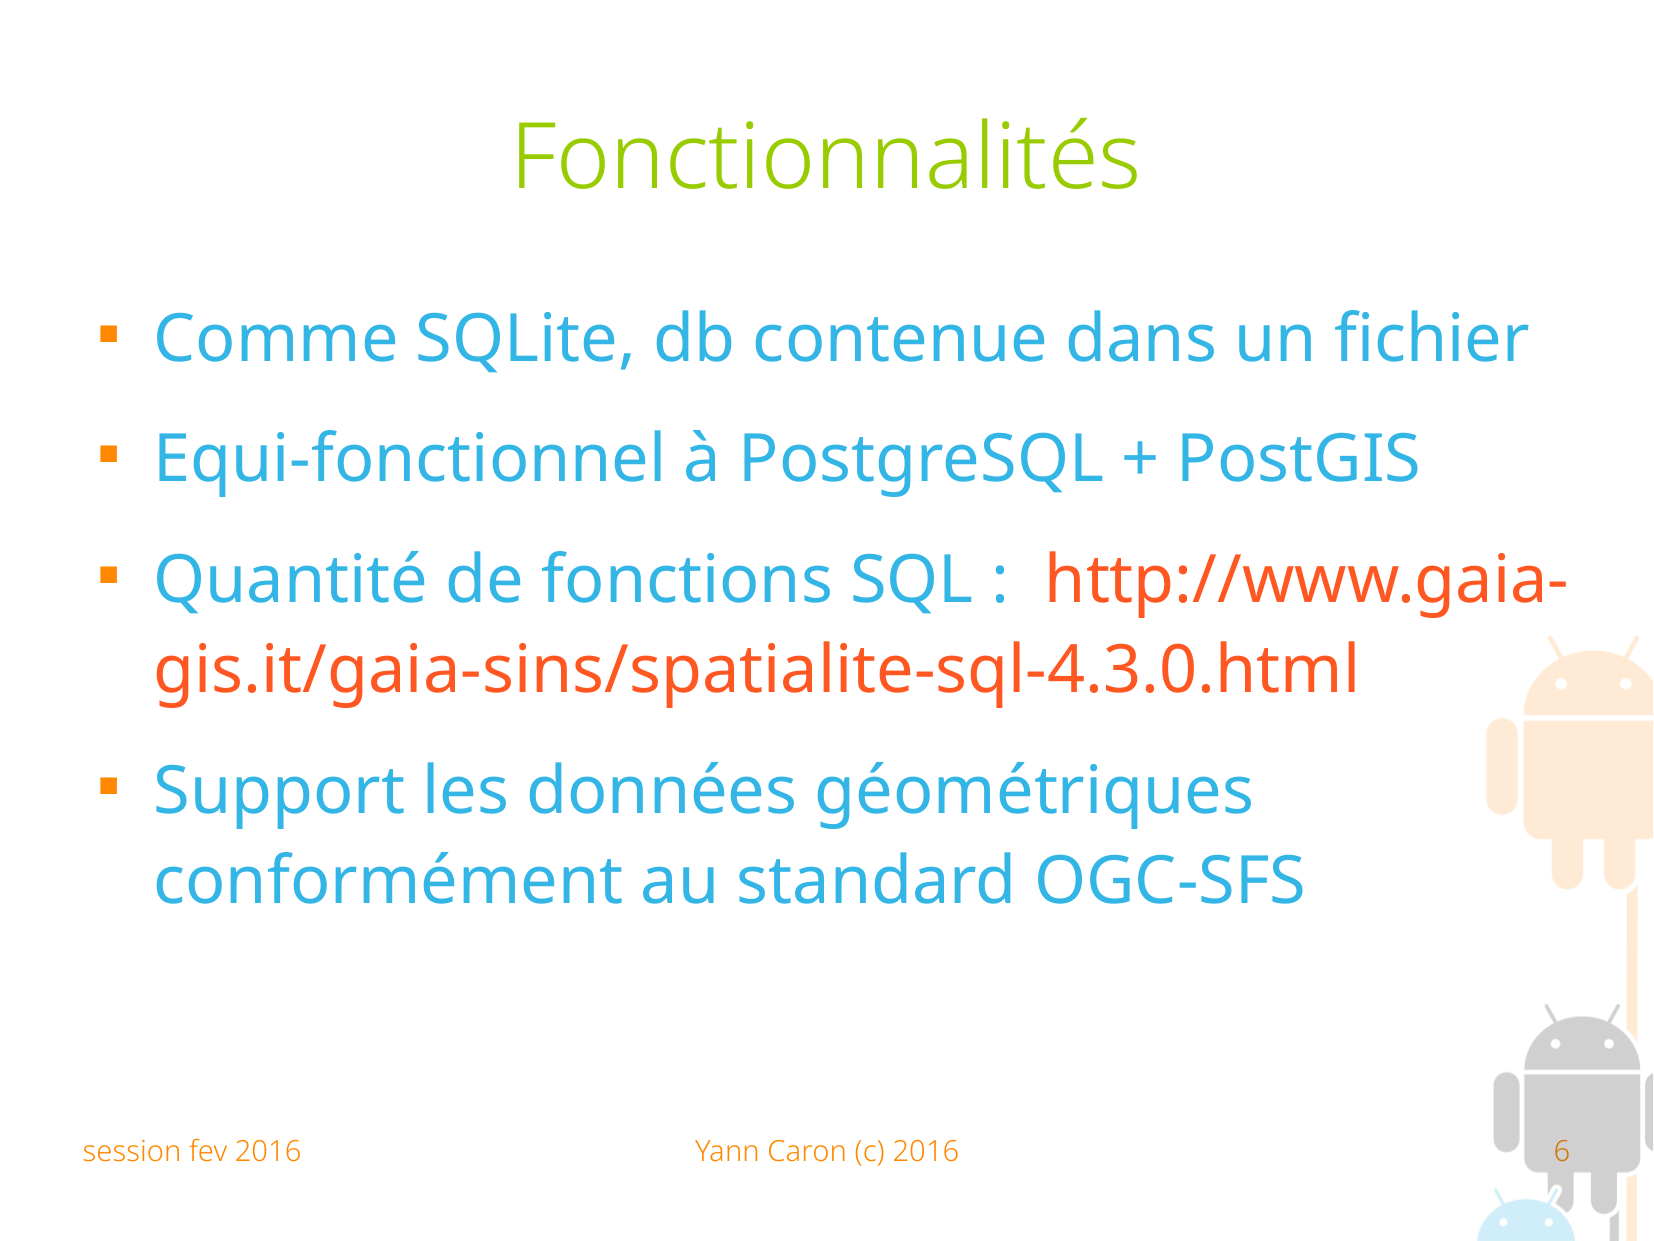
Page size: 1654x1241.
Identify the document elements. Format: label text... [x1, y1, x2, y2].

list Comme SQLite, db contenue dans un fichier Equi-fonctionnel à PostgreSQL + PostGIS Quantité de fonctions SQL : http://www.gaia-gis.it/gaia-sins/spatialite-sql-4.3.0.html Support les données géométriques conformément au standard OGC-SFS [82, 290, 1571, 1010]
title Fonctionnalités [82, 49, 1571, 257]
picture [240, 423, 1654, 1241]
